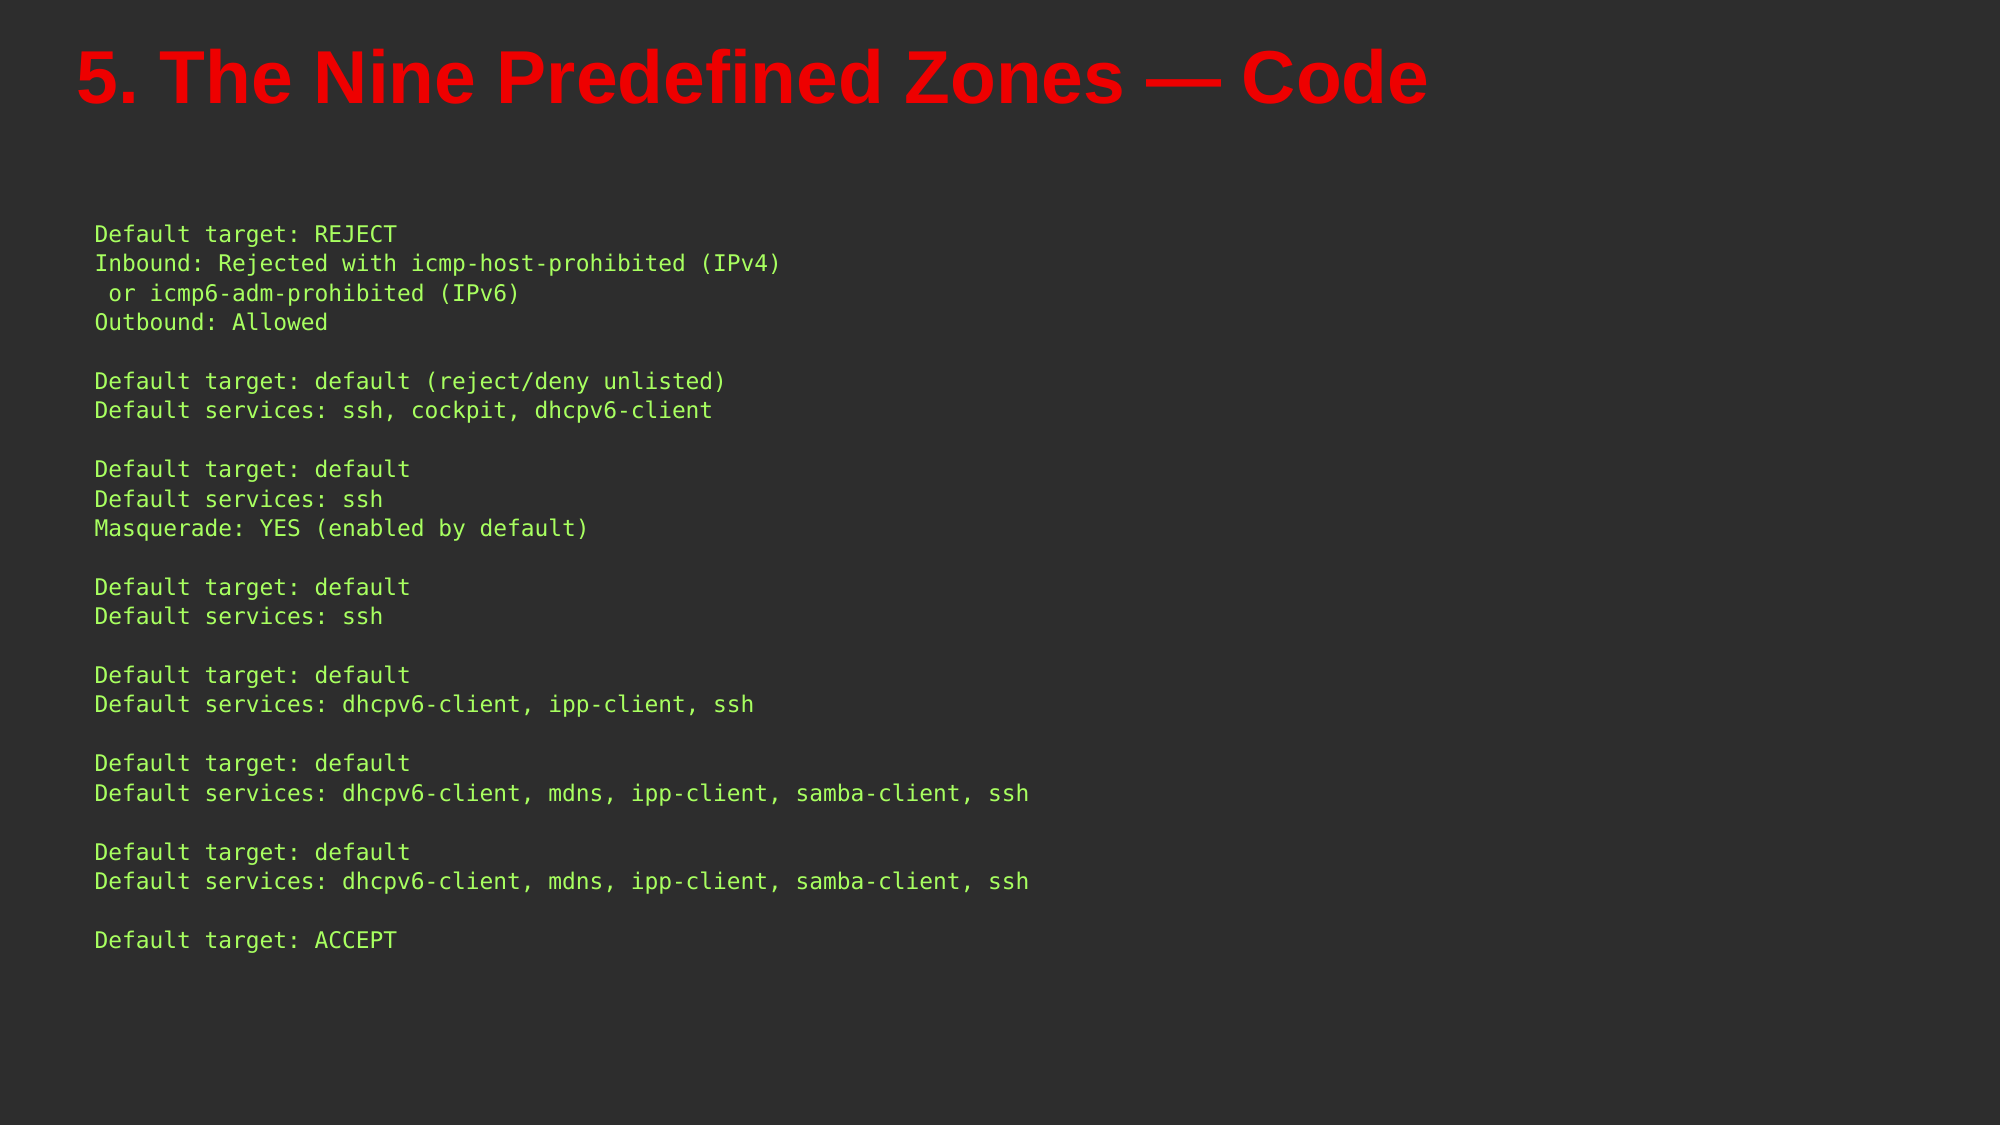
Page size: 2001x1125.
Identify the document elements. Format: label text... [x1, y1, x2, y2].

text_box 5. The Nine Predefined Zones — Code [59, 23, 1942, 178]
text_box Default target: REJECT Inbound: Rejected with icmp-host-prohibited (IPv4) or icmp6-adm-prohibited (IPv6) Outbound: Allowed Default target: default (reject/deny unlisted) Default services: ssh, cockpit, dhcpv6-client Default target: default Default services: ssh Masquerade: YES (enabled by default) Default target: default Default services: ssh Default target: default Default services: dhcpv6-client, ipp-client, ssh Default target: default Default services: dhcpv6-client, mdns, ipp-client, samba-client, ssh Default target: default Default services: dhcpv6-client, mdns, ipp-client, samba-client, ssh Default target: ACCEPT [59, 194, 1942, 1093]
